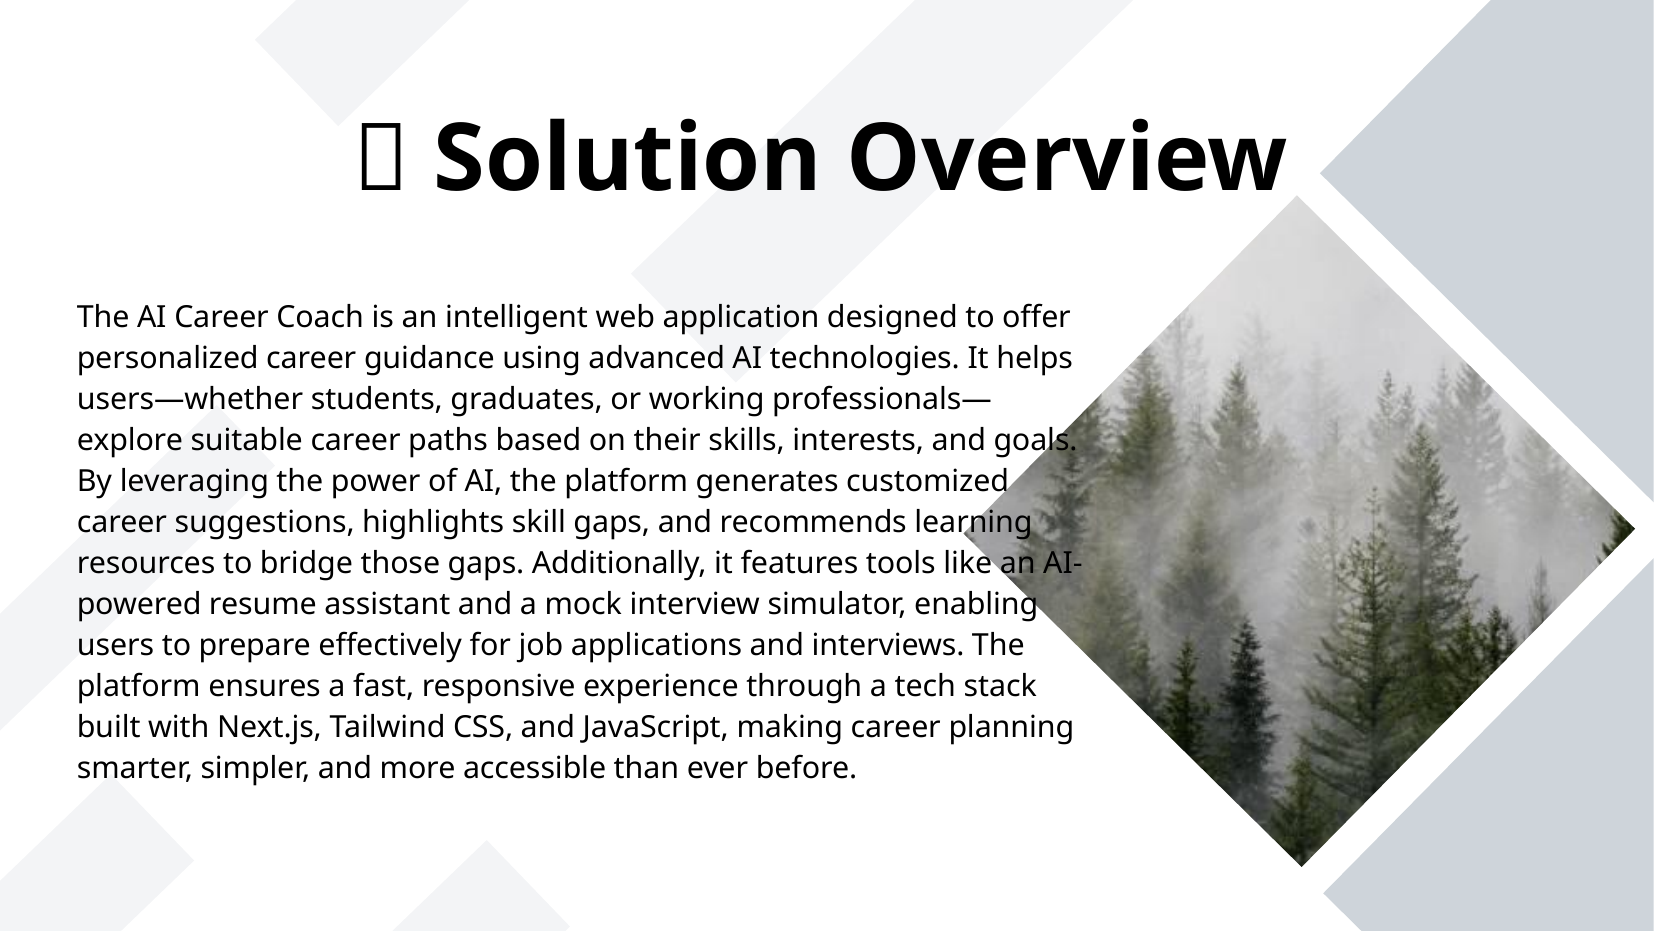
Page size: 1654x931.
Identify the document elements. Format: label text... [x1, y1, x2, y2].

text_box [1088, 233, 1636, 867]
title 💡 Solution Overview [76, 76, 1565, 233]
list The AI Career Coach is an intelligent web application designed to offer personalized career guidance using advanced AI technologies. It helps users—whether students, graduates, or working professionals—explore suitable career paths based on their skills, interests, and goals. By leveraging the power of AI, the platform generates customized career suggestions, highlights skill gaps, and recommends learning resources to bridge those gaps. Additionally, it features tools like an AI-powered resume assistant and a mock interview simulator, enabling users to prepare effectively for job applications and interviews. The platform ensures a fast, responsive experience through a tech stack built with Next.js, Tailwind CSS, and JavaScript, making career planning smarter, simpler, and more accessible than ever before. [76, 295, 1088, 835]
